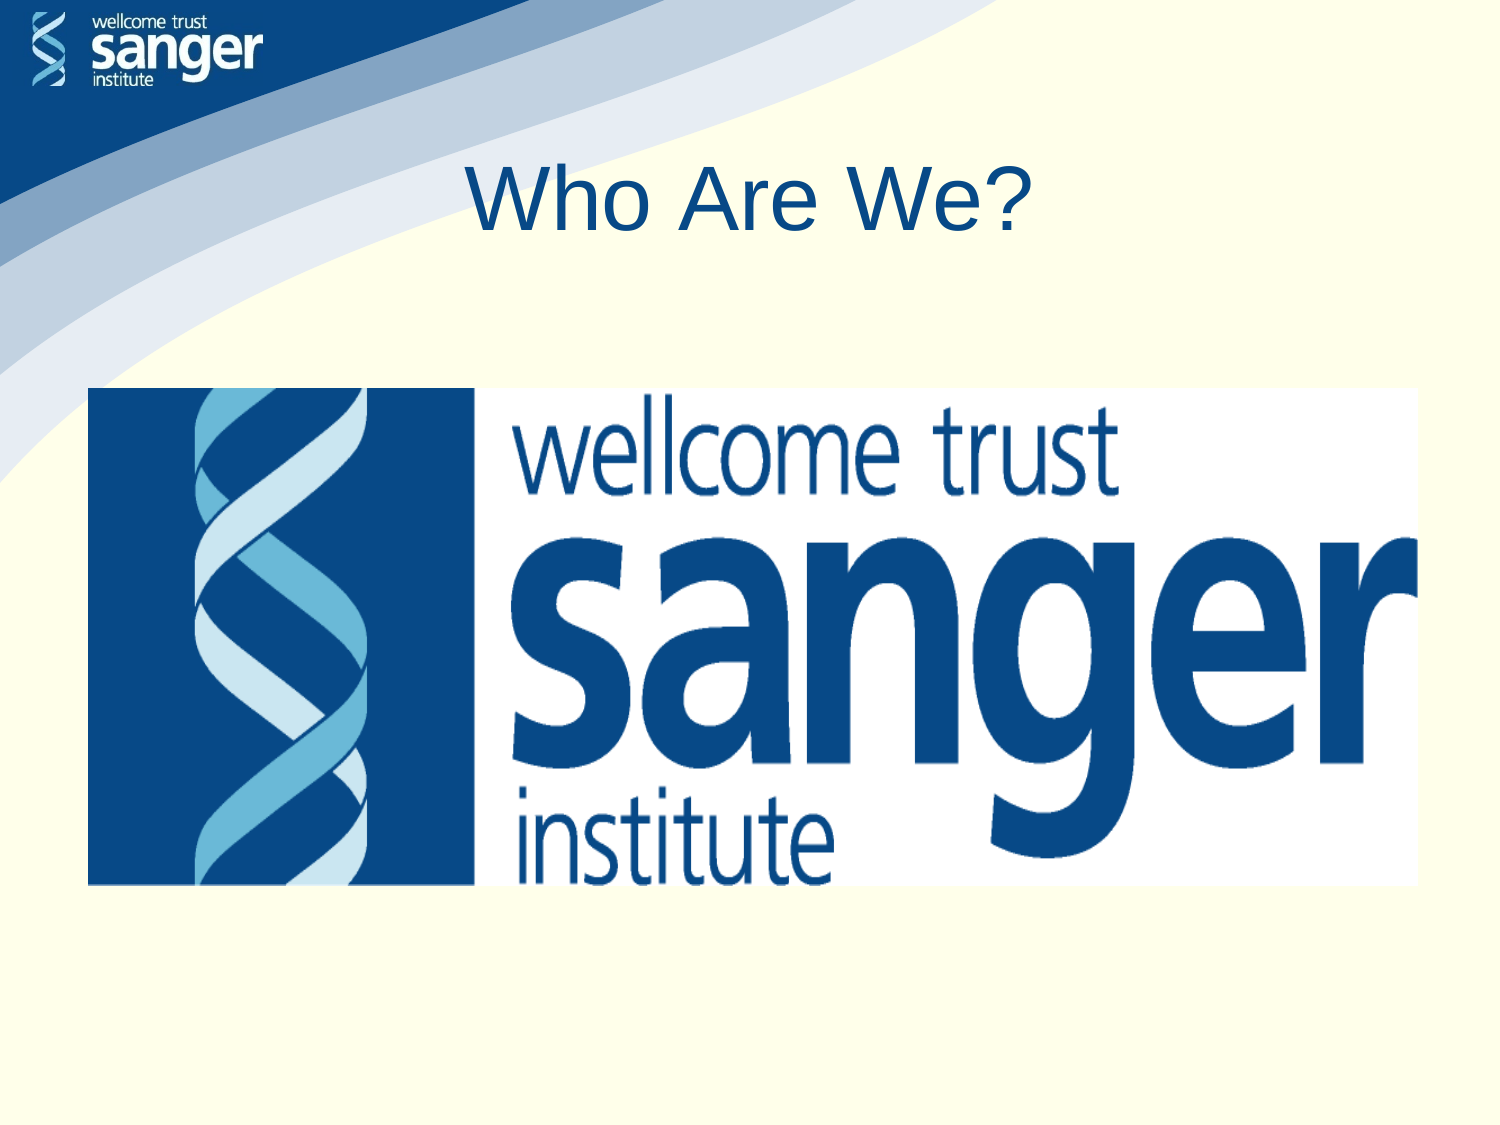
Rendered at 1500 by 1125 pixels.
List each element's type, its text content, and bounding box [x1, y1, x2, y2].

title Who Are We? [112, 68, 1388, 320]
picture [88, 388, 1418, 886]
picture [12, 12, 263, 86]
